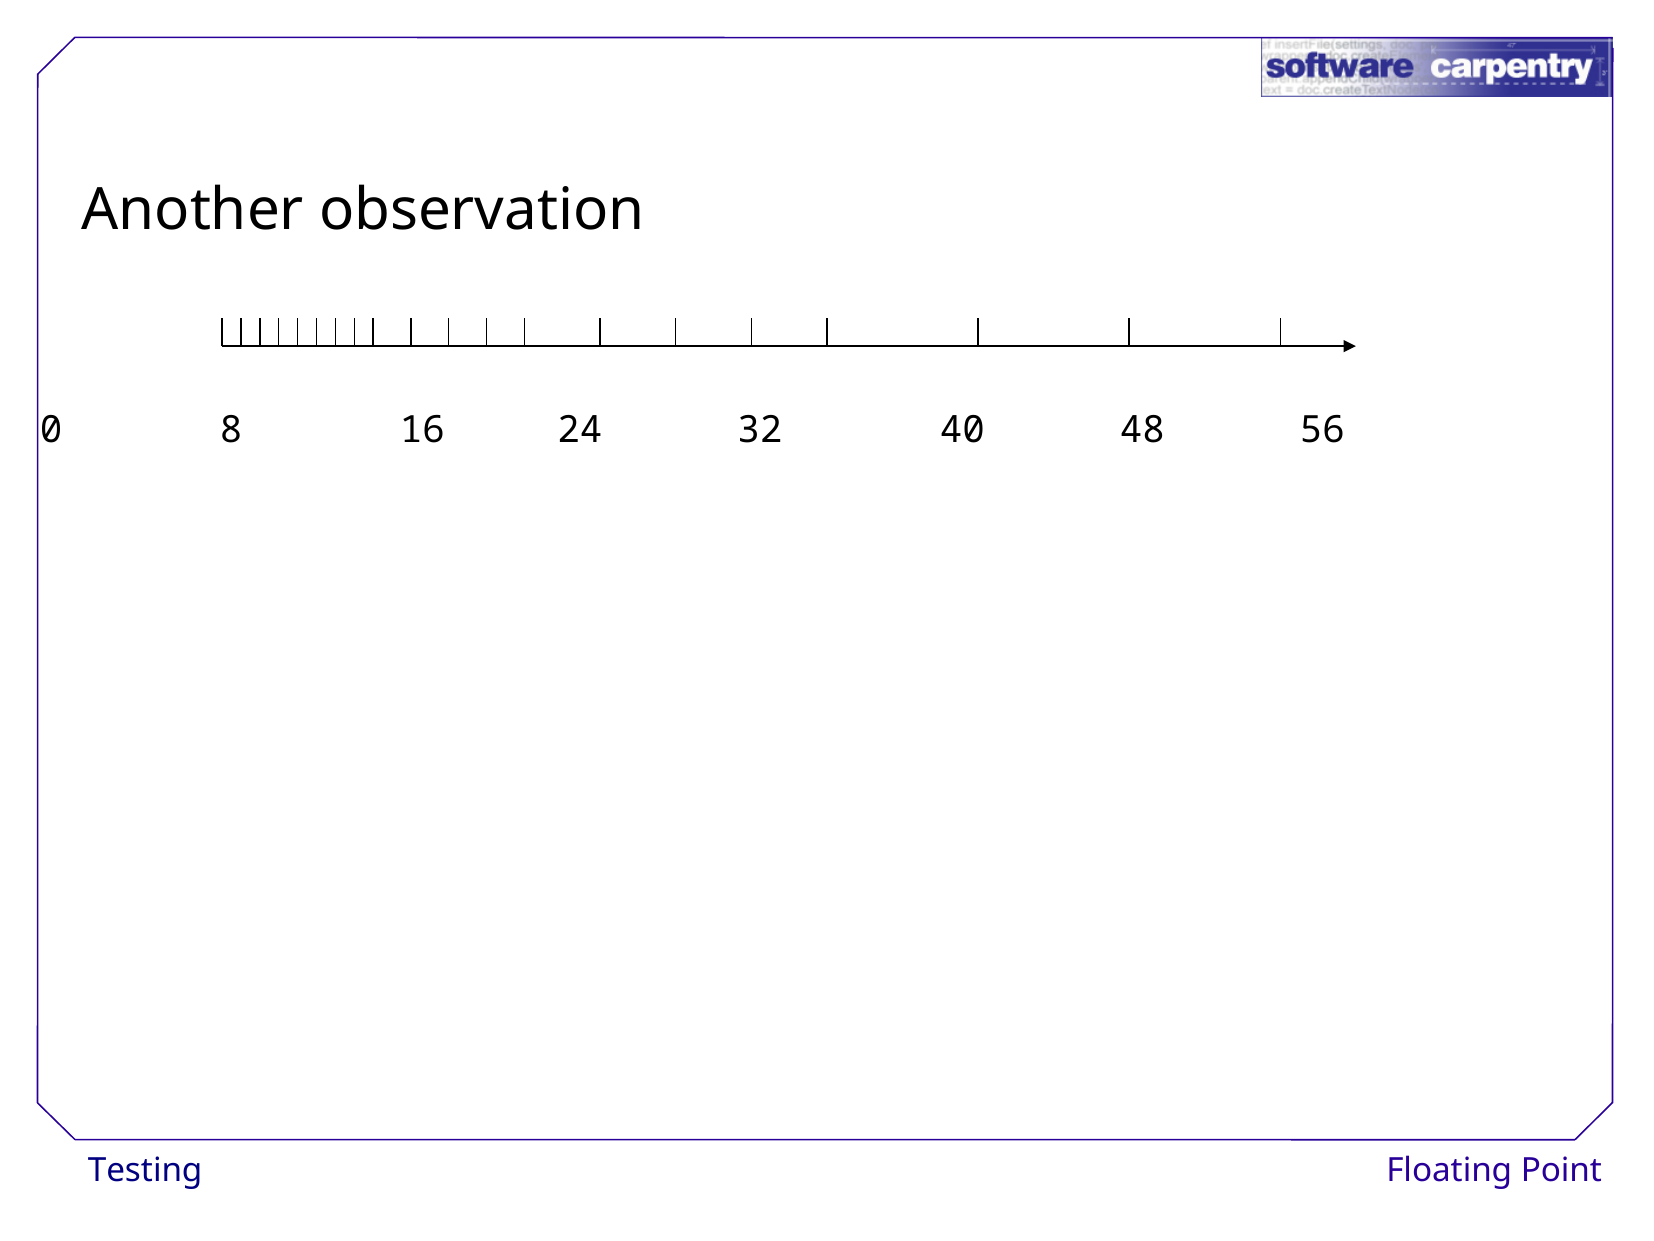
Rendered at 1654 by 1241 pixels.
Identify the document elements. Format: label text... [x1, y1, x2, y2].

text_box 0 8 16 24 32 40 48 56 [25, 374, 1510, 458]
picture [1261, 39, 1613, 97]
text_box Another observation [66, 128, 810, 250]
